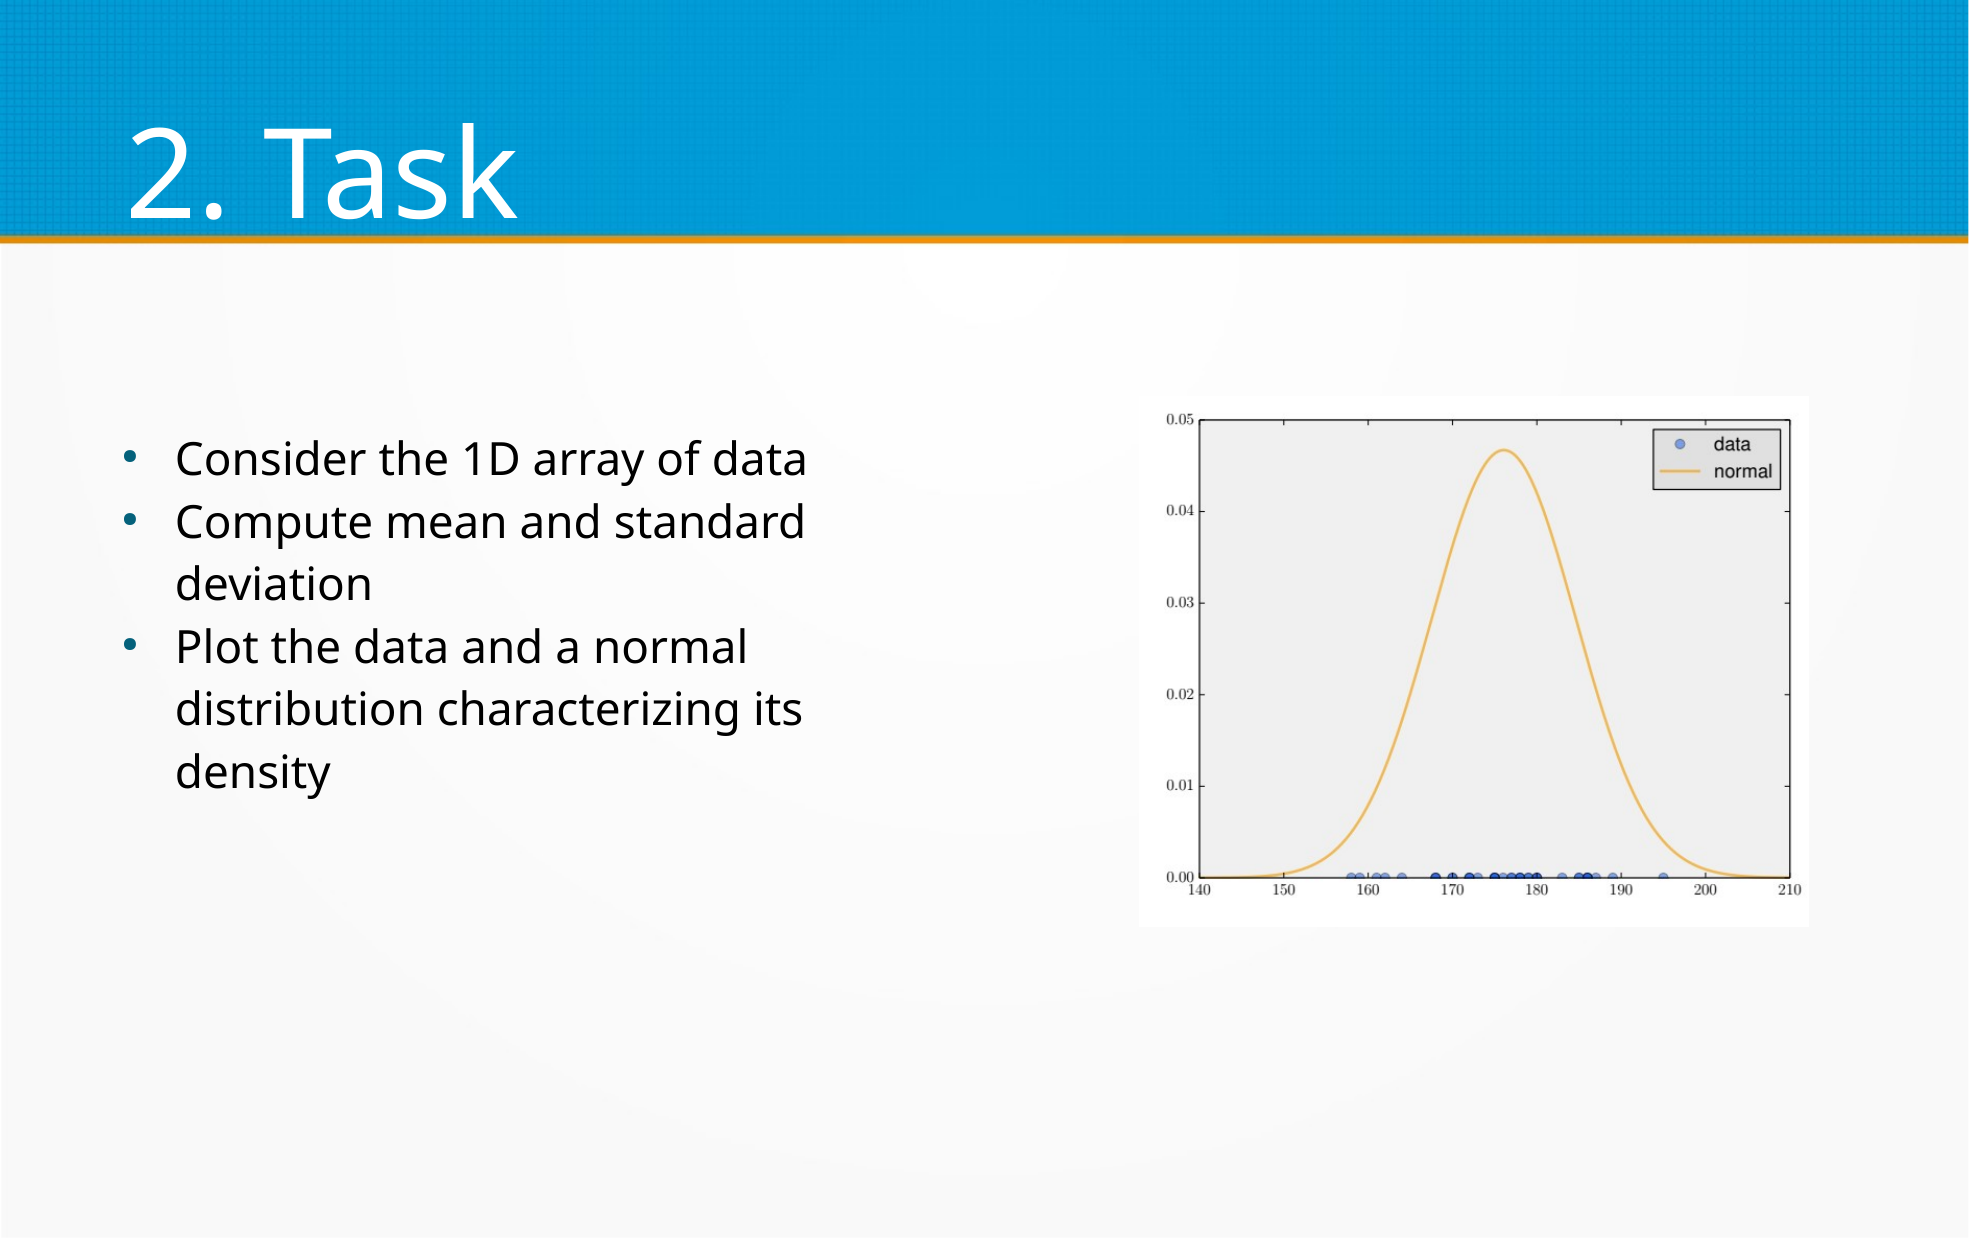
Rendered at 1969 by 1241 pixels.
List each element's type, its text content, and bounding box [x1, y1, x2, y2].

text_box 2. Task [120, 84, 741, 240]
subtitle [98, 19, 1870, 980]
picture [0, 233, 1969, 1241]
text_box Consider the 1D array of data Compute mean and standard deviation Plot the data and a normal distribution characterizing its density [98, 240, 948, 989]
picture [1139, 396, 1809, 927]
